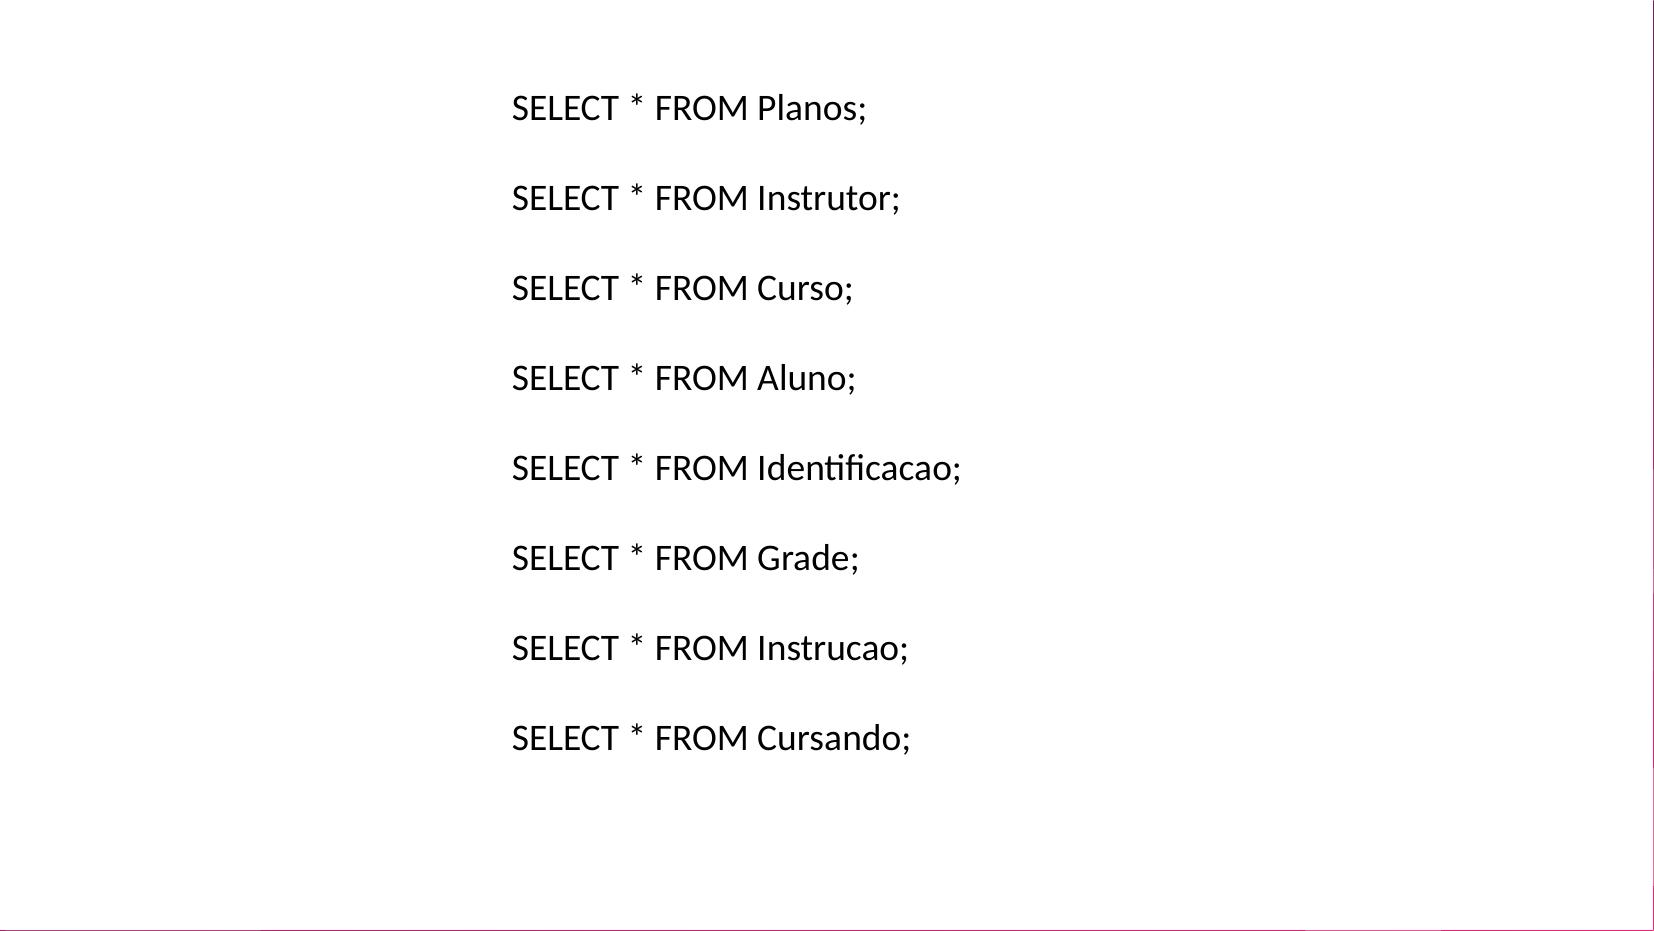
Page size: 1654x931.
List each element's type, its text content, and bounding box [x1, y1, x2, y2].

text_box SELECT * FROM Planos; SELECT * FROM Instrutor; SELECT * FROM Curso; SELECT * FROM Aluno; SELECT * FROM Identificacao; SELECT * FROM Grade; SELECT * FROM Instrucao; SELECT * FROM Cursando; [496, 75, 1369, 773]
title MODELO FÍSICO [88, 44, 1565, 207]
